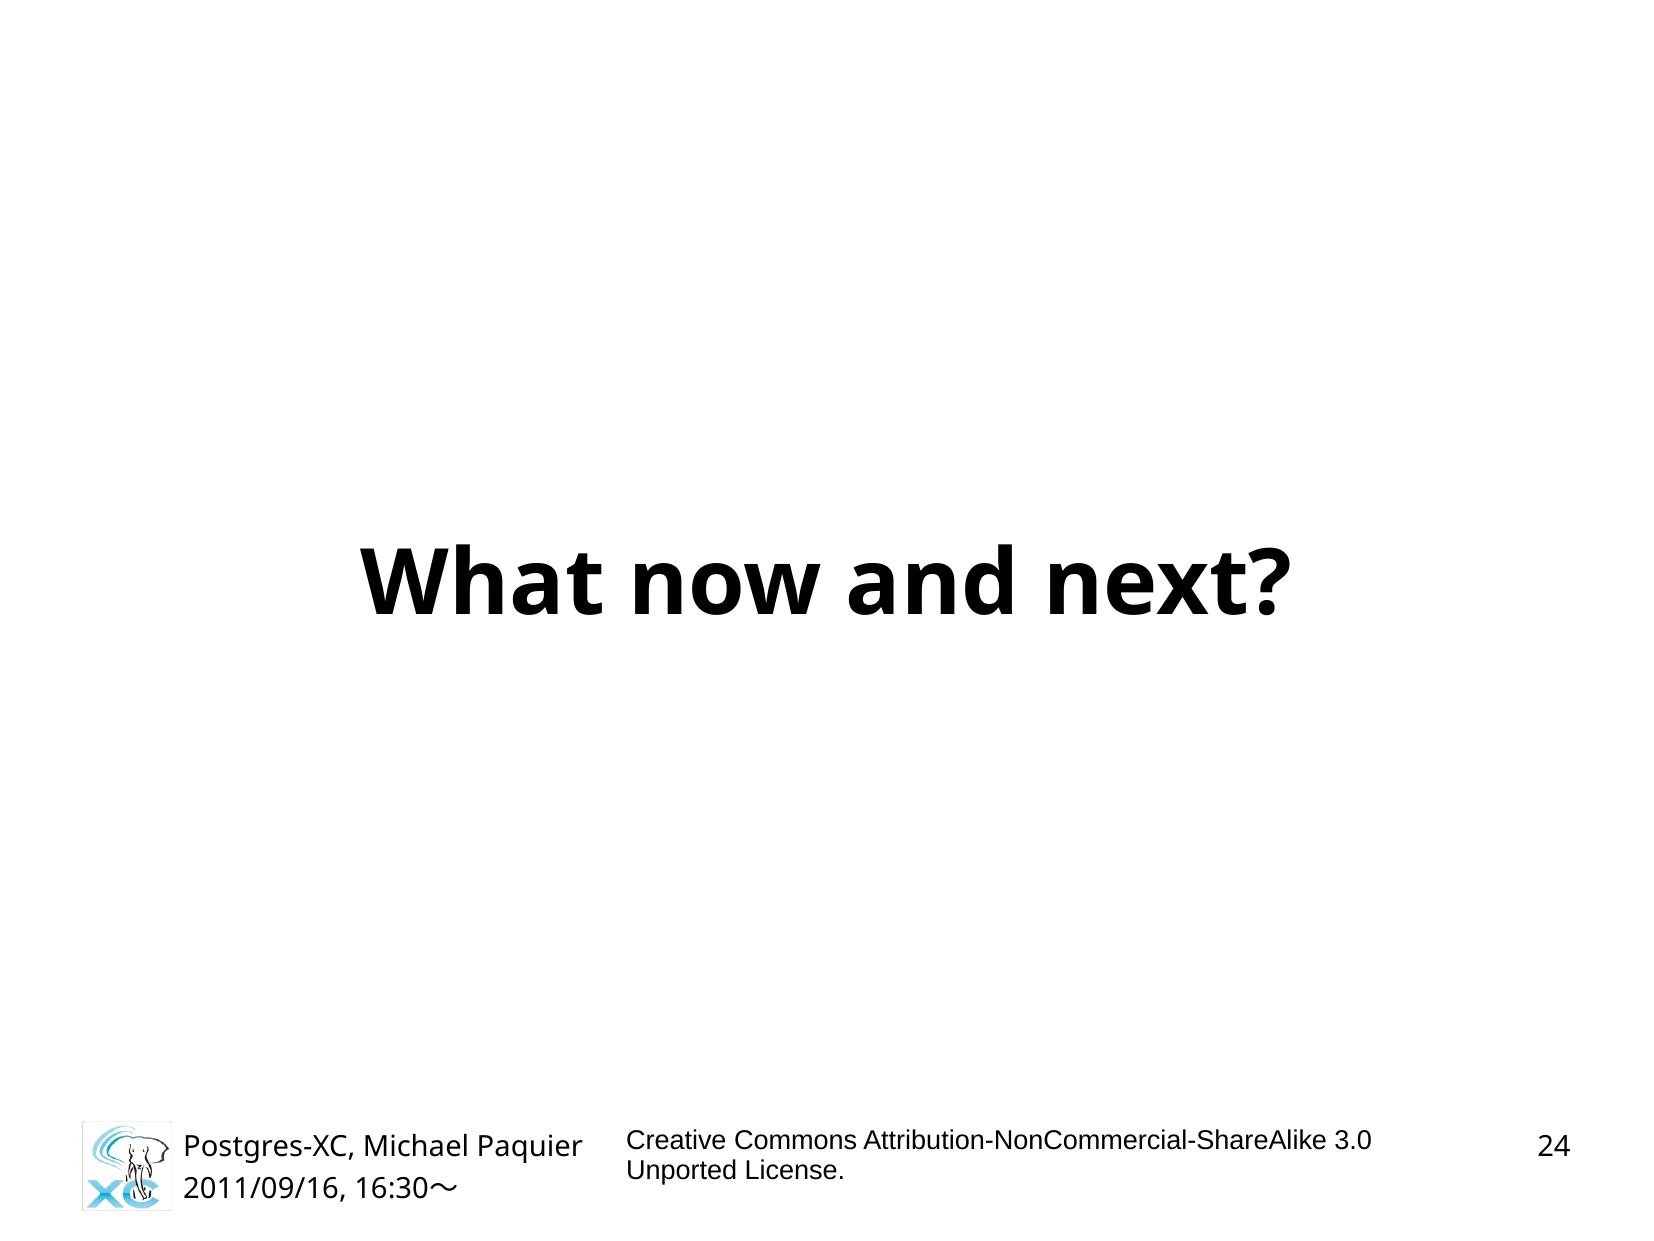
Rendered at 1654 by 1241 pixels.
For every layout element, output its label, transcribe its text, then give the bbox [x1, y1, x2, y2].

picture [82, 1121, 172, 1211]
subtitle What now and next? [82, 56, 1571, 1102]
